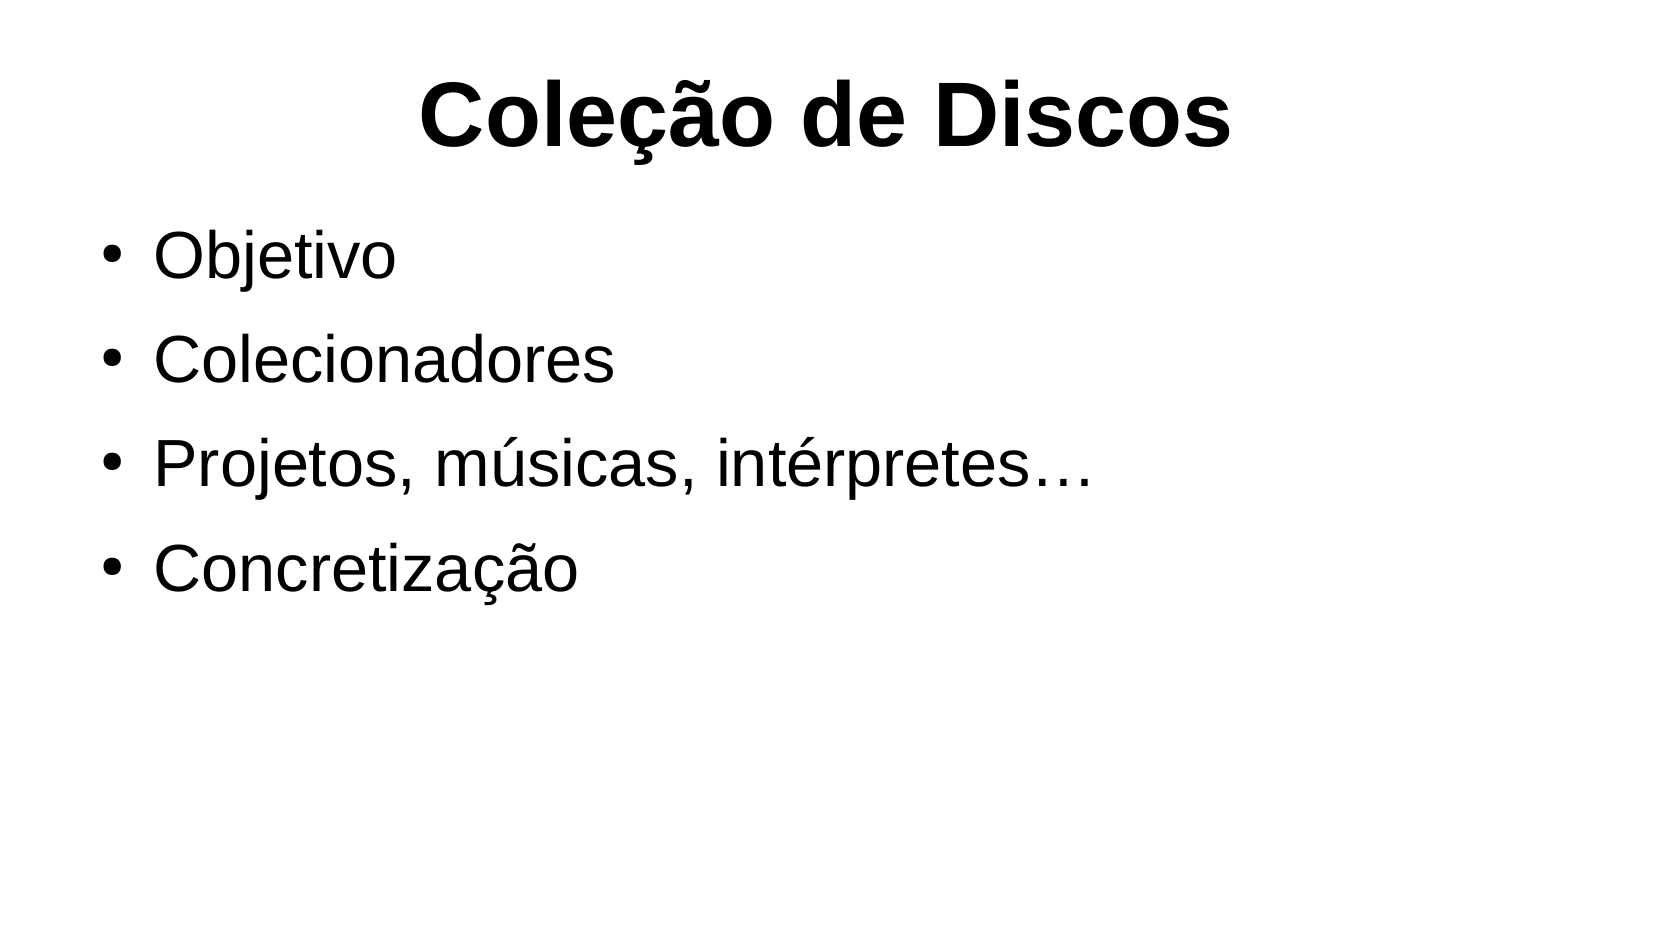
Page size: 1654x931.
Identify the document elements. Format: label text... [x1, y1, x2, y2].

list Objetivo Colecionadores Projetos, músicas, intérpretes… Concretização [82, 217, 1571, 758]
title Coleção de Discos [82, 37, 1571, 193]
